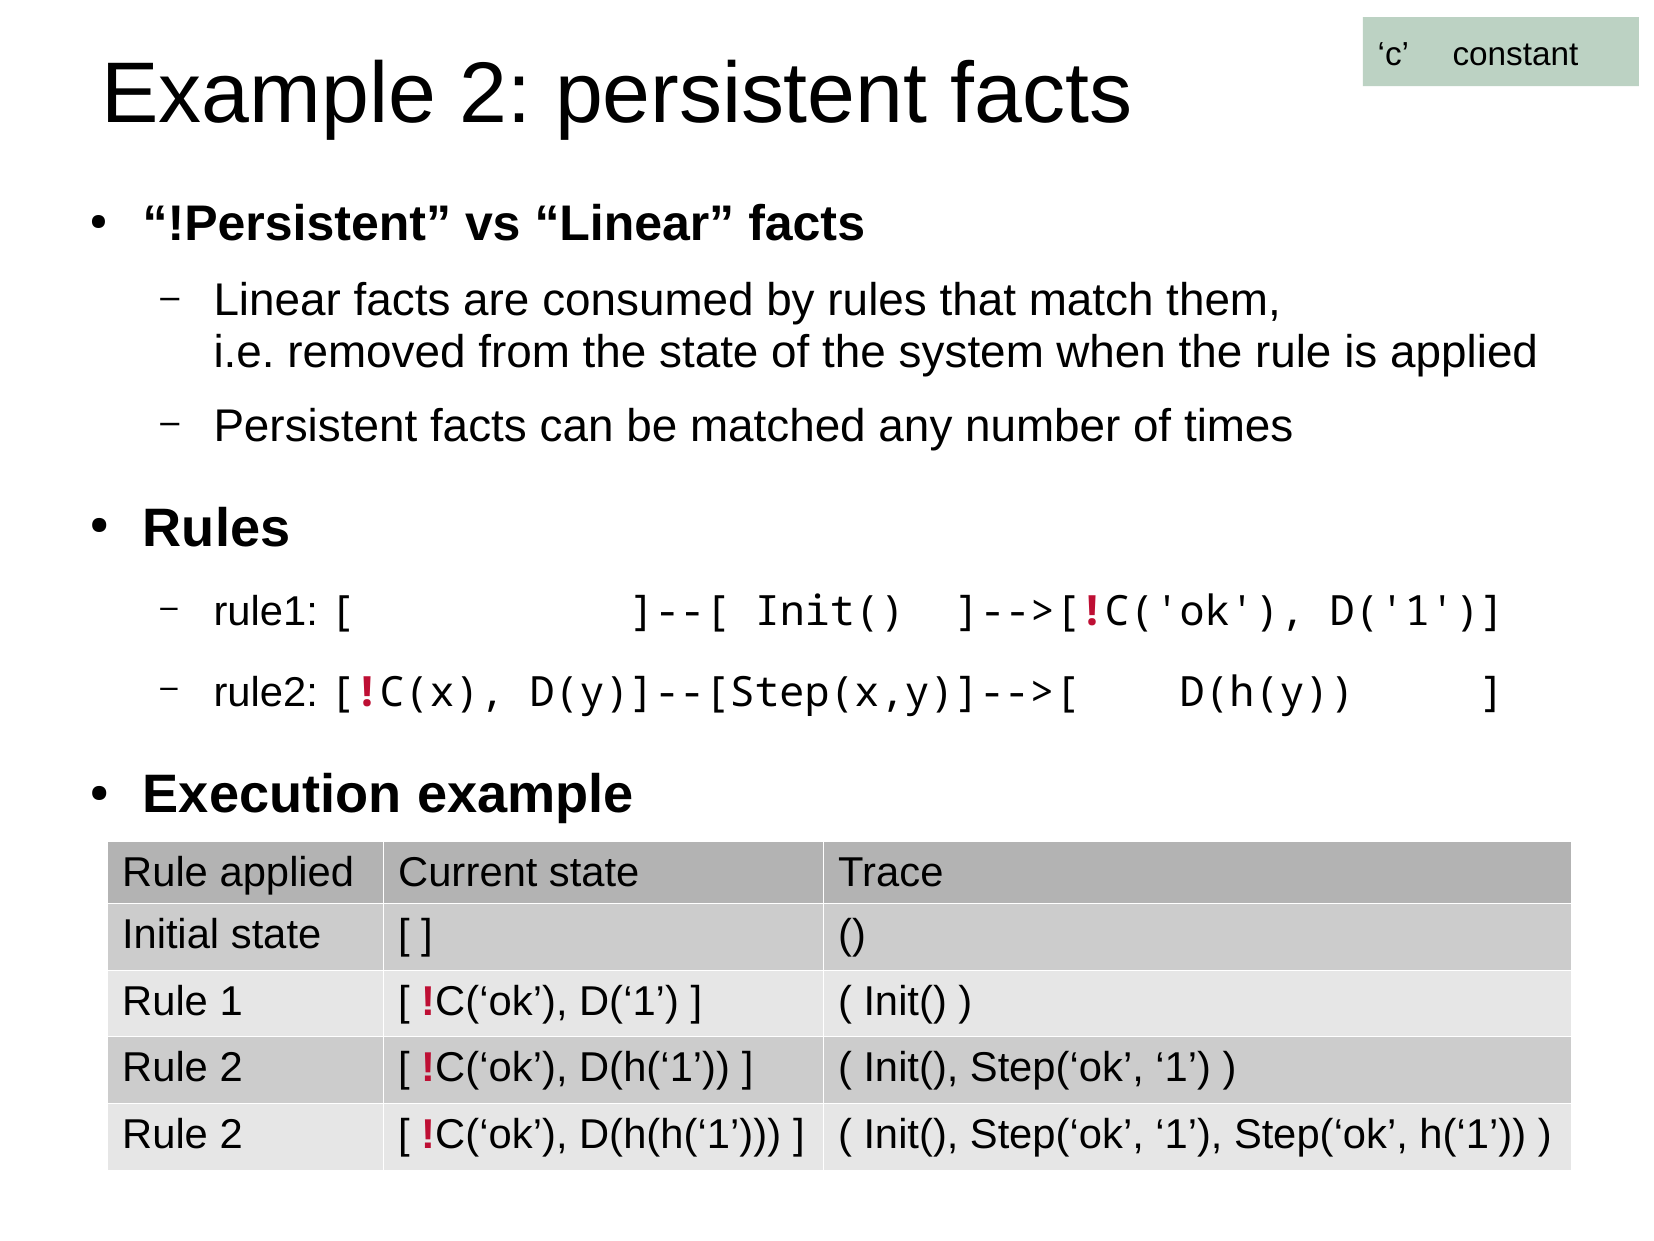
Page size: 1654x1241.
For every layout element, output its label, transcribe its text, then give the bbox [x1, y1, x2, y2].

table_cell [ !C(‘ok’), D(h(‘1’)) ] [384, 1037, 823, 1103]
text_box ‘c’ constant [1362, 17, 1639, 87]
table_cell Rule 2 [108, 1037, 383, 1103]
table_cell [ !C(‘ok’), D(h(h(‘1’))) ] [384, 1104, 823, 1170]
table_cell ( Init(), Step(‘ok’, ‘1’) ) [824, 1037, 1571, 1103]
table_cell ( Init() ) [824, 971, 1571, 1036]
table_cell ( Init(), Step(‘ok’, ‘1’), Step(‘ok’, h(‘1’)) ) [824, 1104, 1571, 1170]
table_cell [ ] [384, 904, 823, 970]
table_header Rule applied [108, 842, 383, 903]
table_cell () [824, 904, 1571, 970]
table_cell [ !C(‘ok’), D(‘1’) ] [384, 971, 823, 1036]
table_cell Rule 1 [108, 971, 383, 1036]
table_header Trace [824, 842, 1571, 903]
table_header Current state [384, 842, 823, 903]
list “!Persistent” vs “Linear” facts Linear facts are consumed by rules that match them, i.e. removed from the state of the system when the rule is applied Persistent facts can be matched any number of times Rules rule1: [ ]--[ Init() ]-->[!C('ok'), D('1')] rule2: [!C(x), D(y)]--[Step(x,y)]-->[ D(h(y)) ] Execution example [71, 195, 1561, 1059]
title Example 2: persistent facts [101, 45, 1591, 142]
table_cell Rule 2 [108, 1104, 383, 1170]
table_cell Initial state [108, 904, 383, 970]
